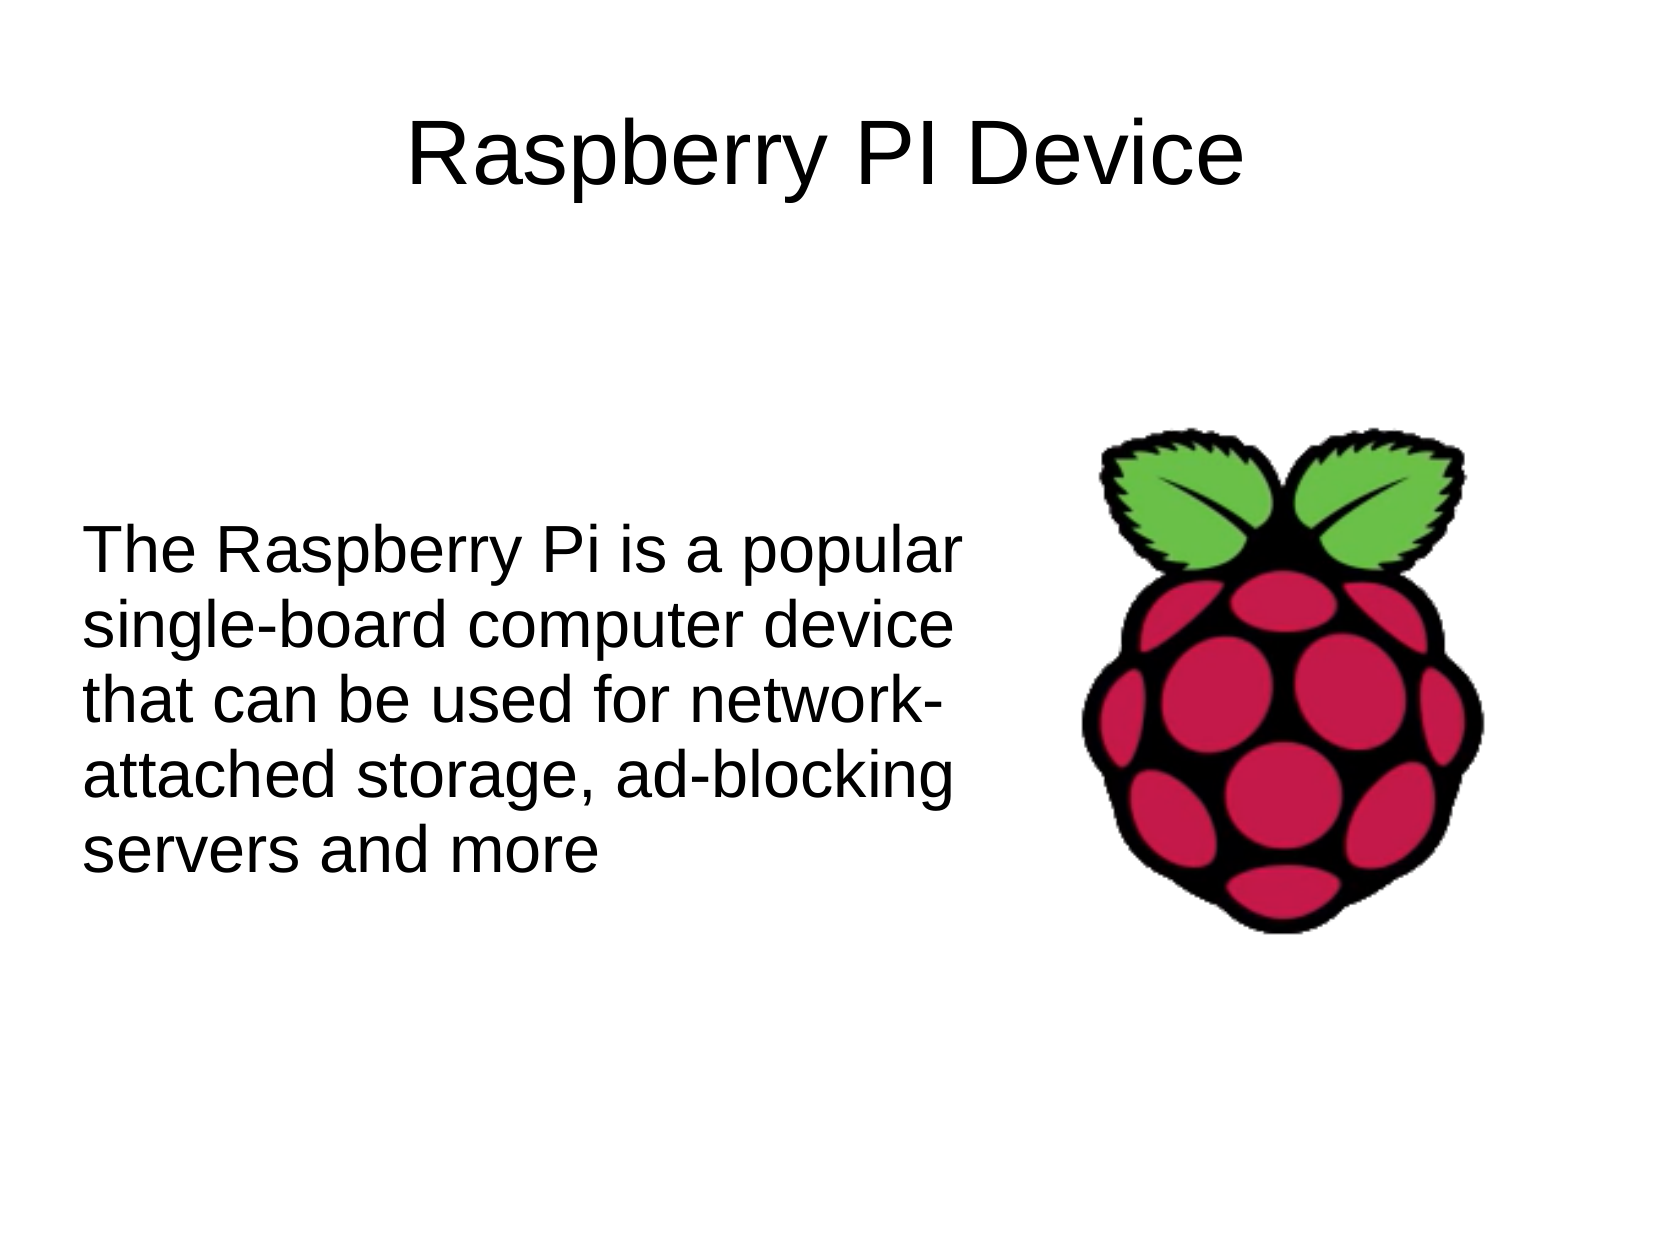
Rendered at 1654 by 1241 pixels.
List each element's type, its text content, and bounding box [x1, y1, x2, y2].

title Raspberry PI Device [82, 49, 1571, 257]
picture [980, 353, 1563, 1040]
subtitle The Raspberry Pi is a popular single-board computer device that can be used for network- attached storage, ad-blocking servers and more [82, 290, 1571, 1109]
